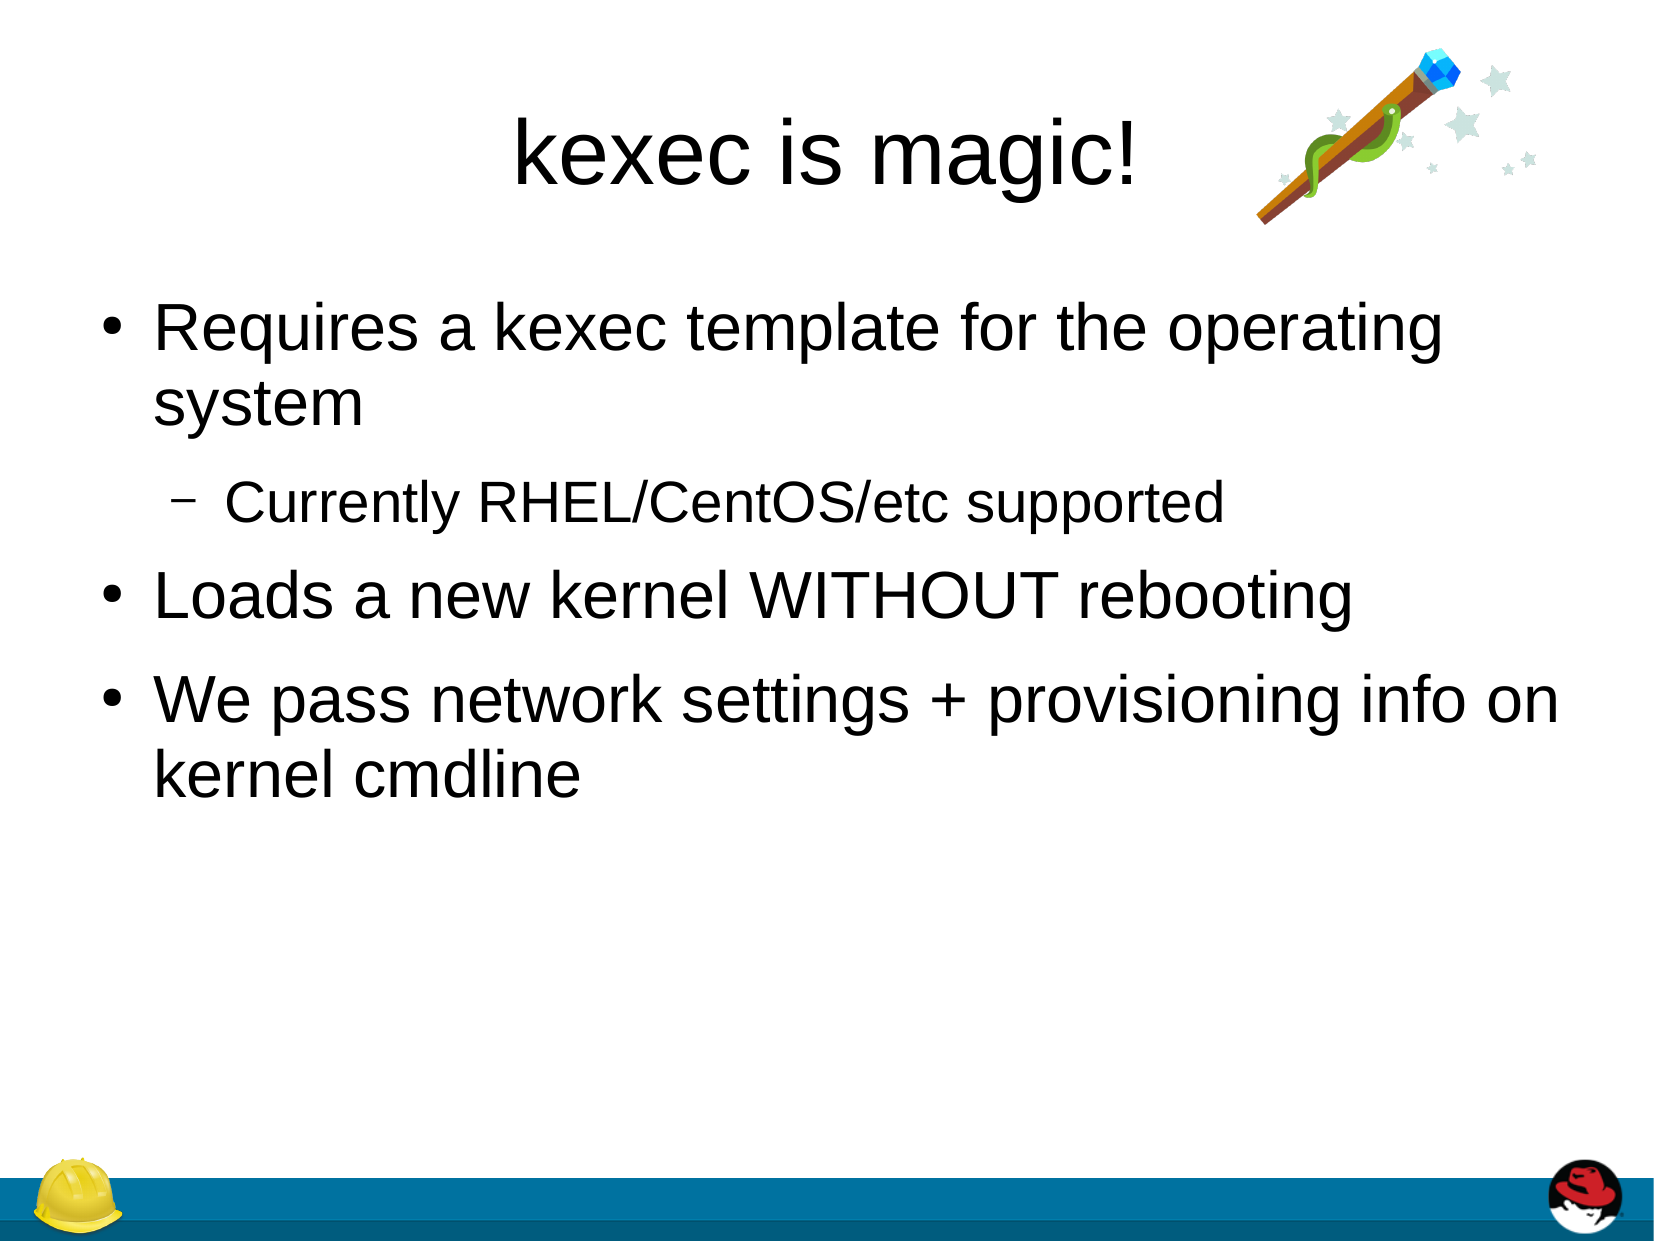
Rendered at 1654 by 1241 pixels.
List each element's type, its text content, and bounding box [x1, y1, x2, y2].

picture [1547, 1157, 1630, 1233]
picture [23, 1145, 130, 1235]
picture [1256, 48, 1536, 225]
list Requires a kexec template for the operating system Currently RHEL/CentOS/etc supported Loads a new kernel WITHOUT rebooting We pass network settings + provisioning info on kernel cmdline [82, 290, 1571, 1010]
title kexec is magic! [82, 49, 1571, 257]
